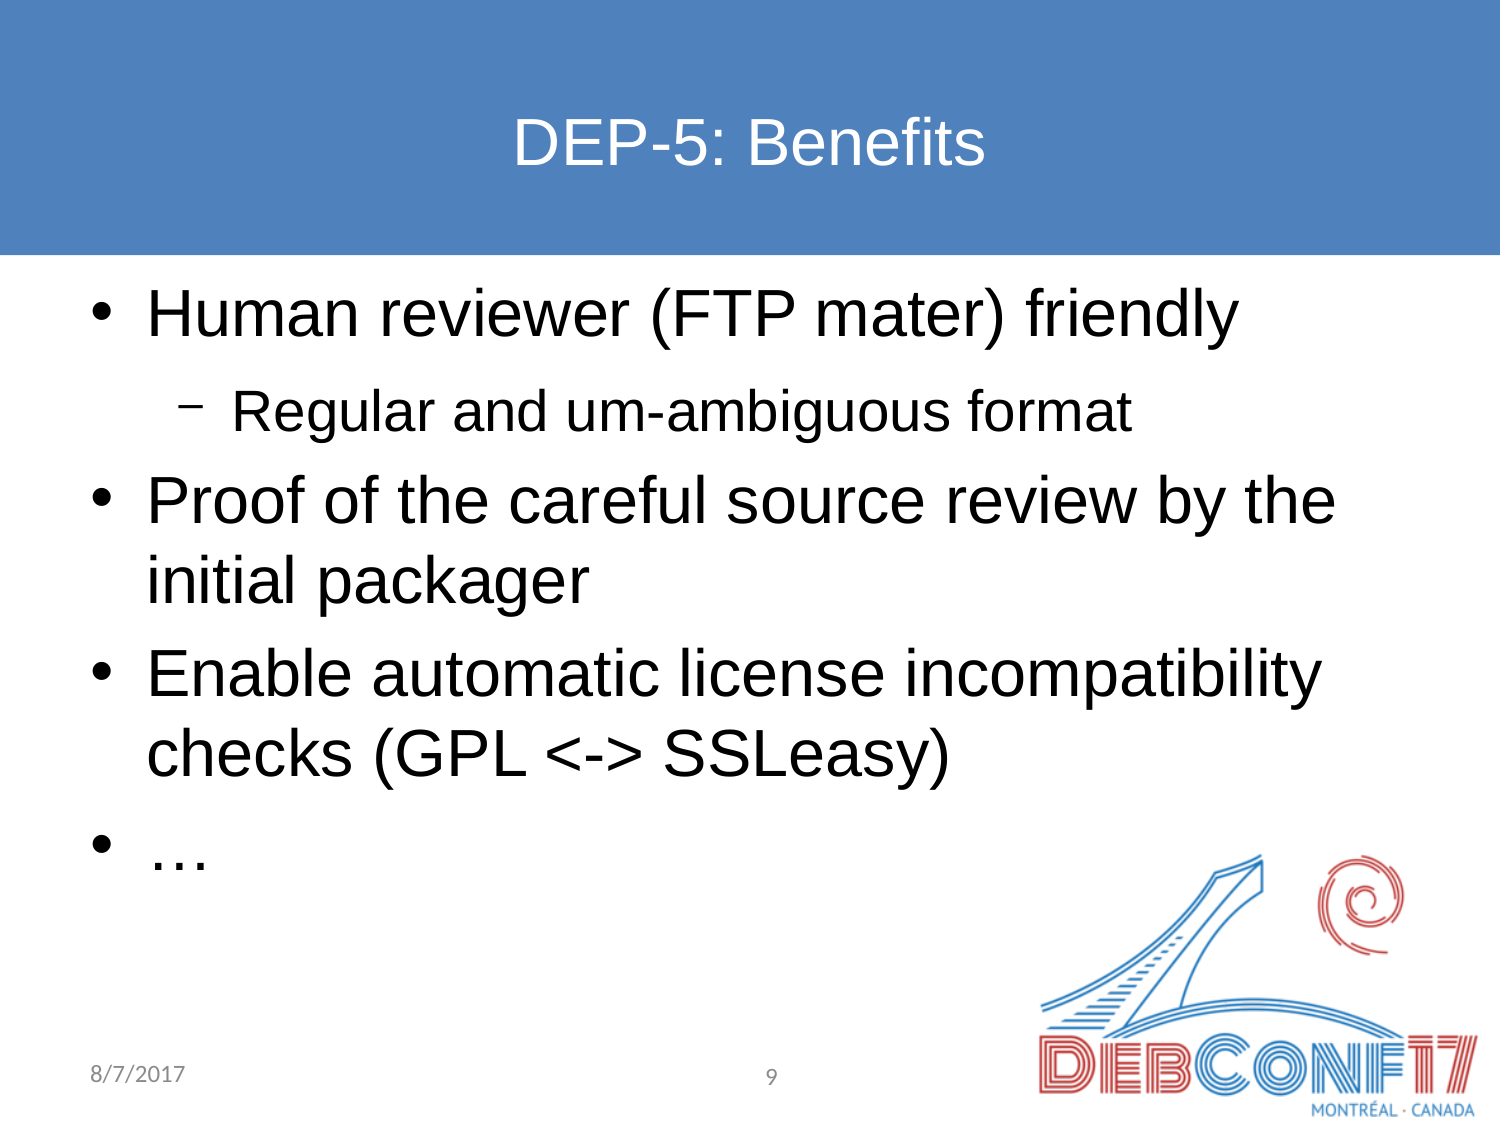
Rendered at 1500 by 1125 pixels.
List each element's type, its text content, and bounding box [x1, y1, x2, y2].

list Human reviewer (FTP mater) friendly Regular and um-ambiguous format Proof of the careful source review by the initial packager Enable automatic license incompatibility checks (GPL <-> SSLeasy) … [75, 262, 1425, 1005]
title DEP-5: Benefits [75, 45, 1425, 233]
slide_number 8/7/2017 [75, 1042, 425, 1103]
picture [999, 806, 1500, 1125]
slide_number 19 [442, 1045, 793, 1106]
